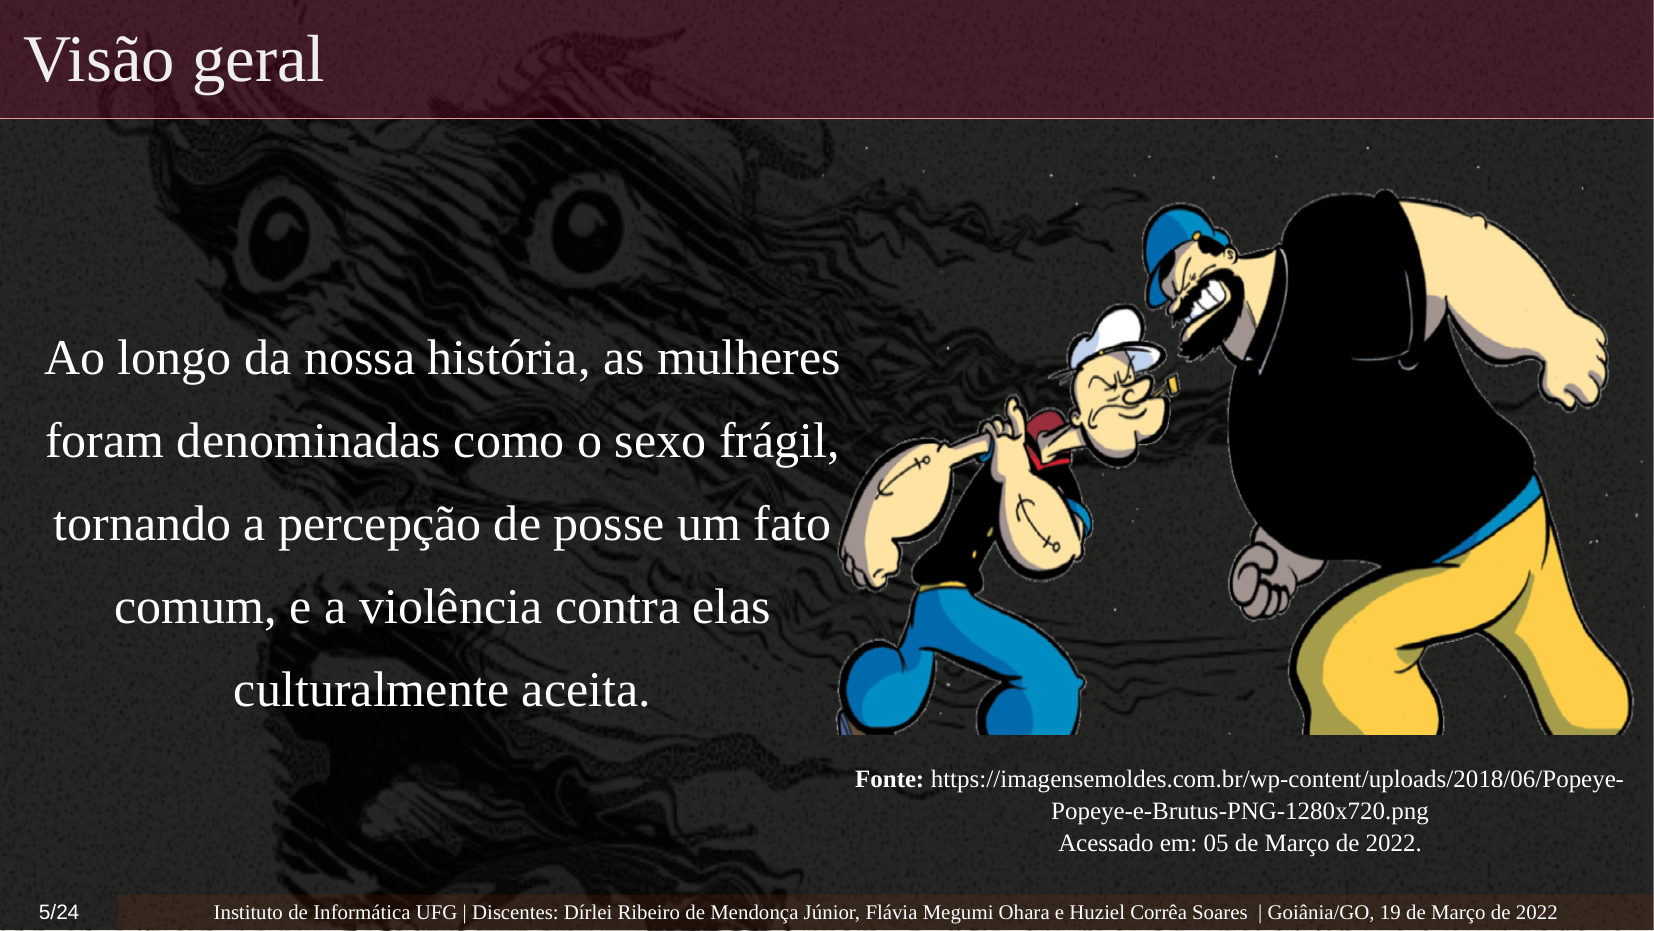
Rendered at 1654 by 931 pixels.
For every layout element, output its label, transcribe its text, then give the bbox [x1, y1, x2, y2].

text_box Ao longo da nossa história, as mulheres foram denominadas como o sexo frágil, tornando a percepção de posse um fato comum, e a violência contra elas culturalmente aceita. [0, 123, 886, 897]
text_box Fonte: https://imagensemoldes.com.br/wp-content/uploads/2018/06/Popeye-Popeye-e-Brutus-PNG-1280x720.png Acessado em: 05 de Março de 2022. [826, 738, 1654, 880]
title Visão geral [0, 0, 1654, 119]
picture [820, 143, 1648, 735]
